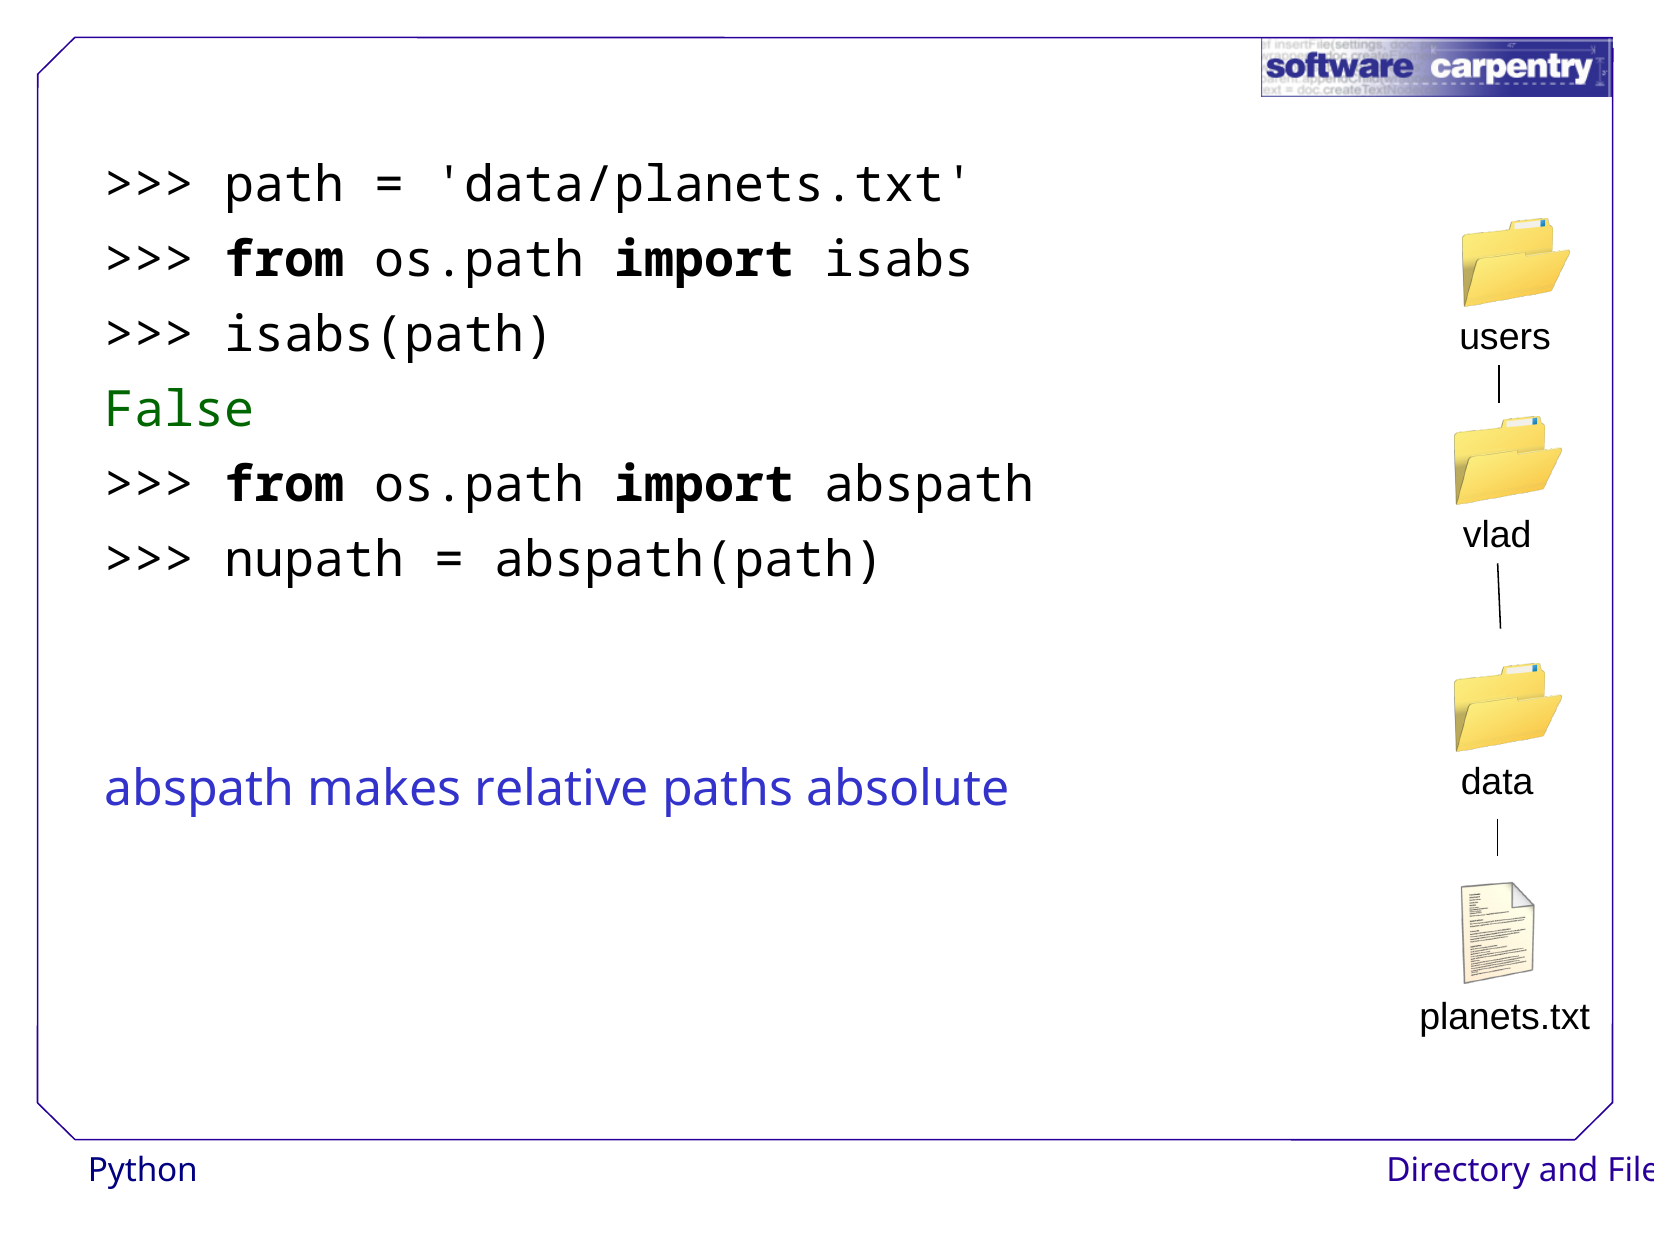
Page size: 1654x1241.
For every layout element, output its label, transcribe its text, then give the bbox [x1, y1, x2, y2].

picture [1261, 39, 1613, 97]
text_box >>> path = 'data/planets.txt' >>> from os.path import isabs >>> isabs(path) False >>> from os.path import abspath >>> nupath = abspath(path) [89, 128, 1512, 1037]
text_box data [1446, 753, 1549, 811]
picture [1458, 204, 1574, 320]
picture [1450, 402, 1566, 518]
text_box abspath makes relative paths absolute [89, 733, 808, 828]
text_box planets.txt [1404, 988, 1605, 1046]
picture [1441, 875, 1555, 988]
text_box vlad [1448, 506, 1547, 564]
text_box users [1444, 308, 1566, 366]
picture [1450, 649, 1566, 765]
